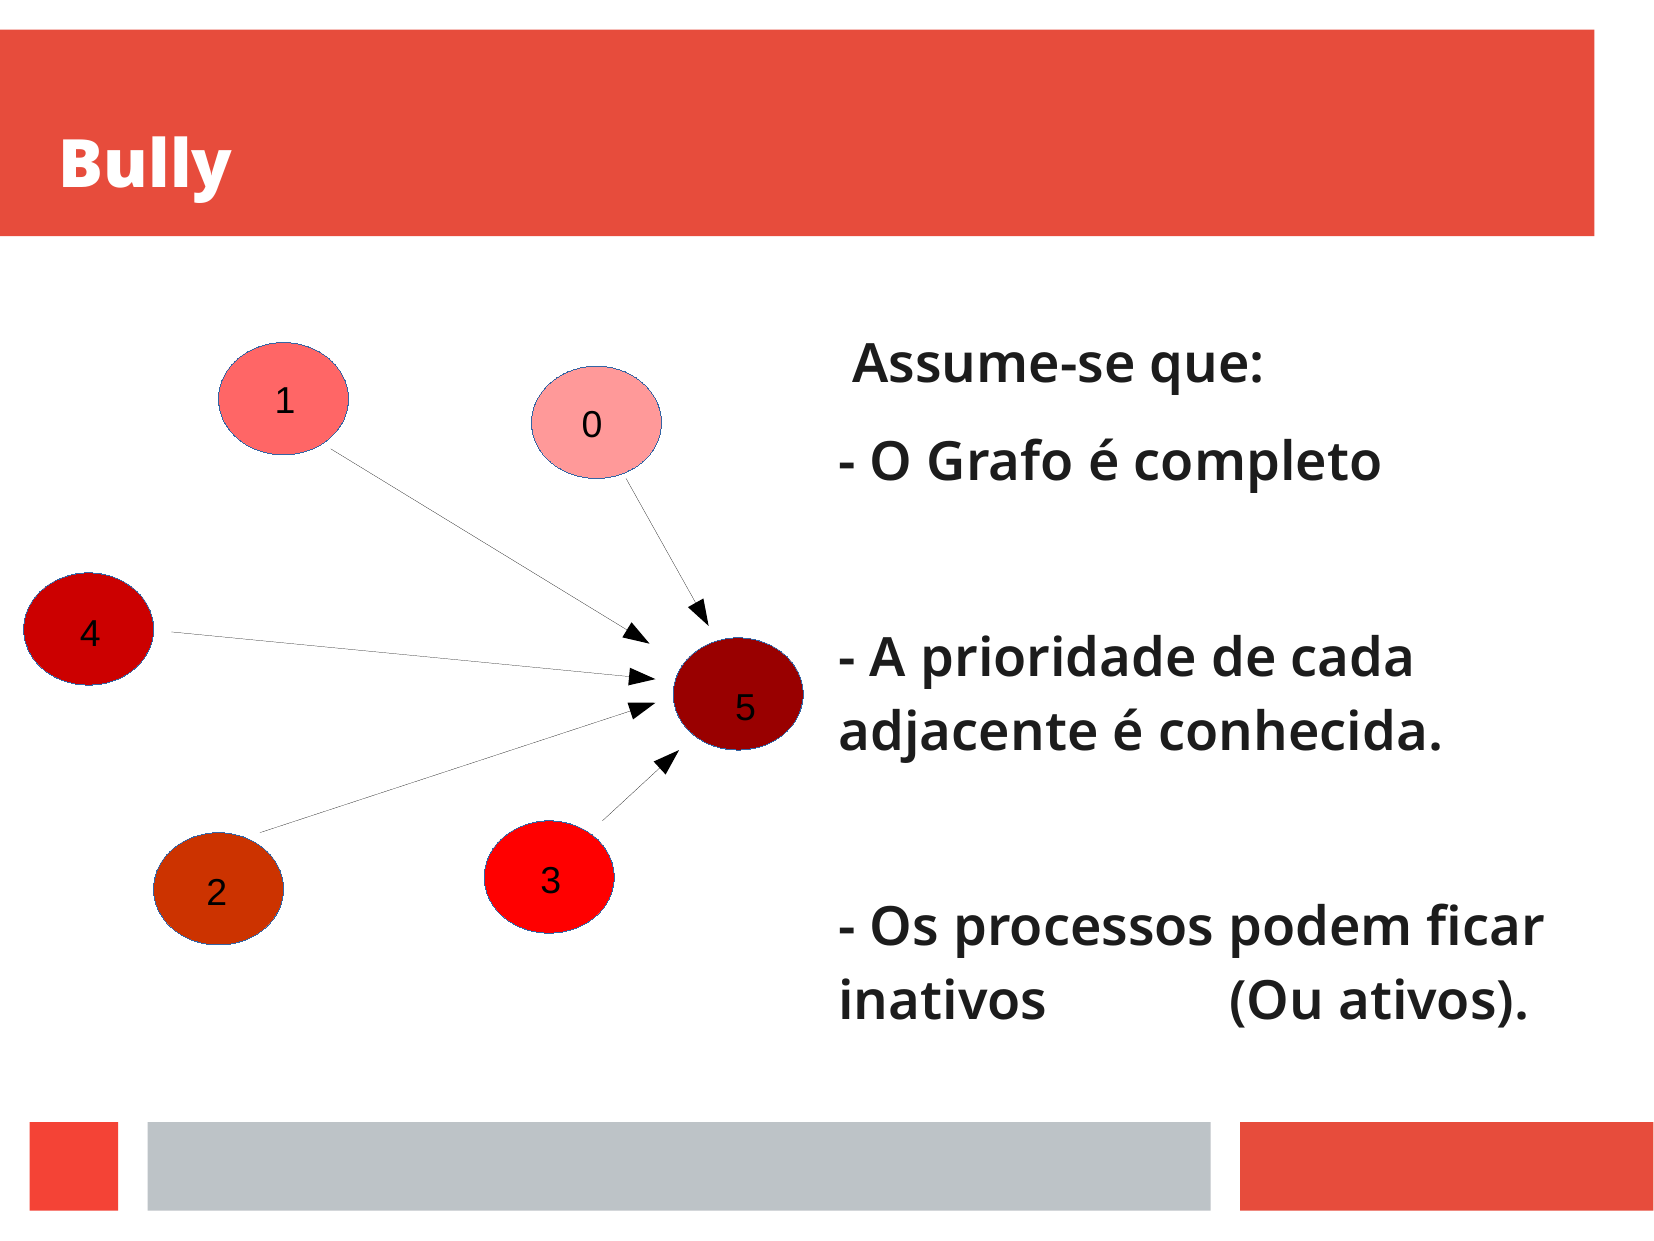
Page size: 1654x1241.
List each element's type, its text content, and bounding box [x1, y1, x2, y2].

text_box [153, 832, 284, 945]
text_box 0 [566, 395, 638, 471]
text_box [673, 637, 804, 751]
text_box [23, 572, 154, 681]
text_box [531, 366, 662, 479]
text_box 3 [525, 852, 576, 910]
text_box 4 [64, 604, 139, 691]
text_box 1 [259, 372, 311, 453]
text_box 2 [191, 864, 243, 922]
text_box [484, 820, 615, 934]
list Assume-se que: - O Grafo é completo - A prioridade de cada adjacente é conhecida. - Os processos podem ficar inativos (Ou ativos). [838, 324, 1565, 1093]
title Bully [59, 59, 1595, 207]
text_box [218, 342, 349, 451]
text_box 5 [720, 679, 771, 748]
